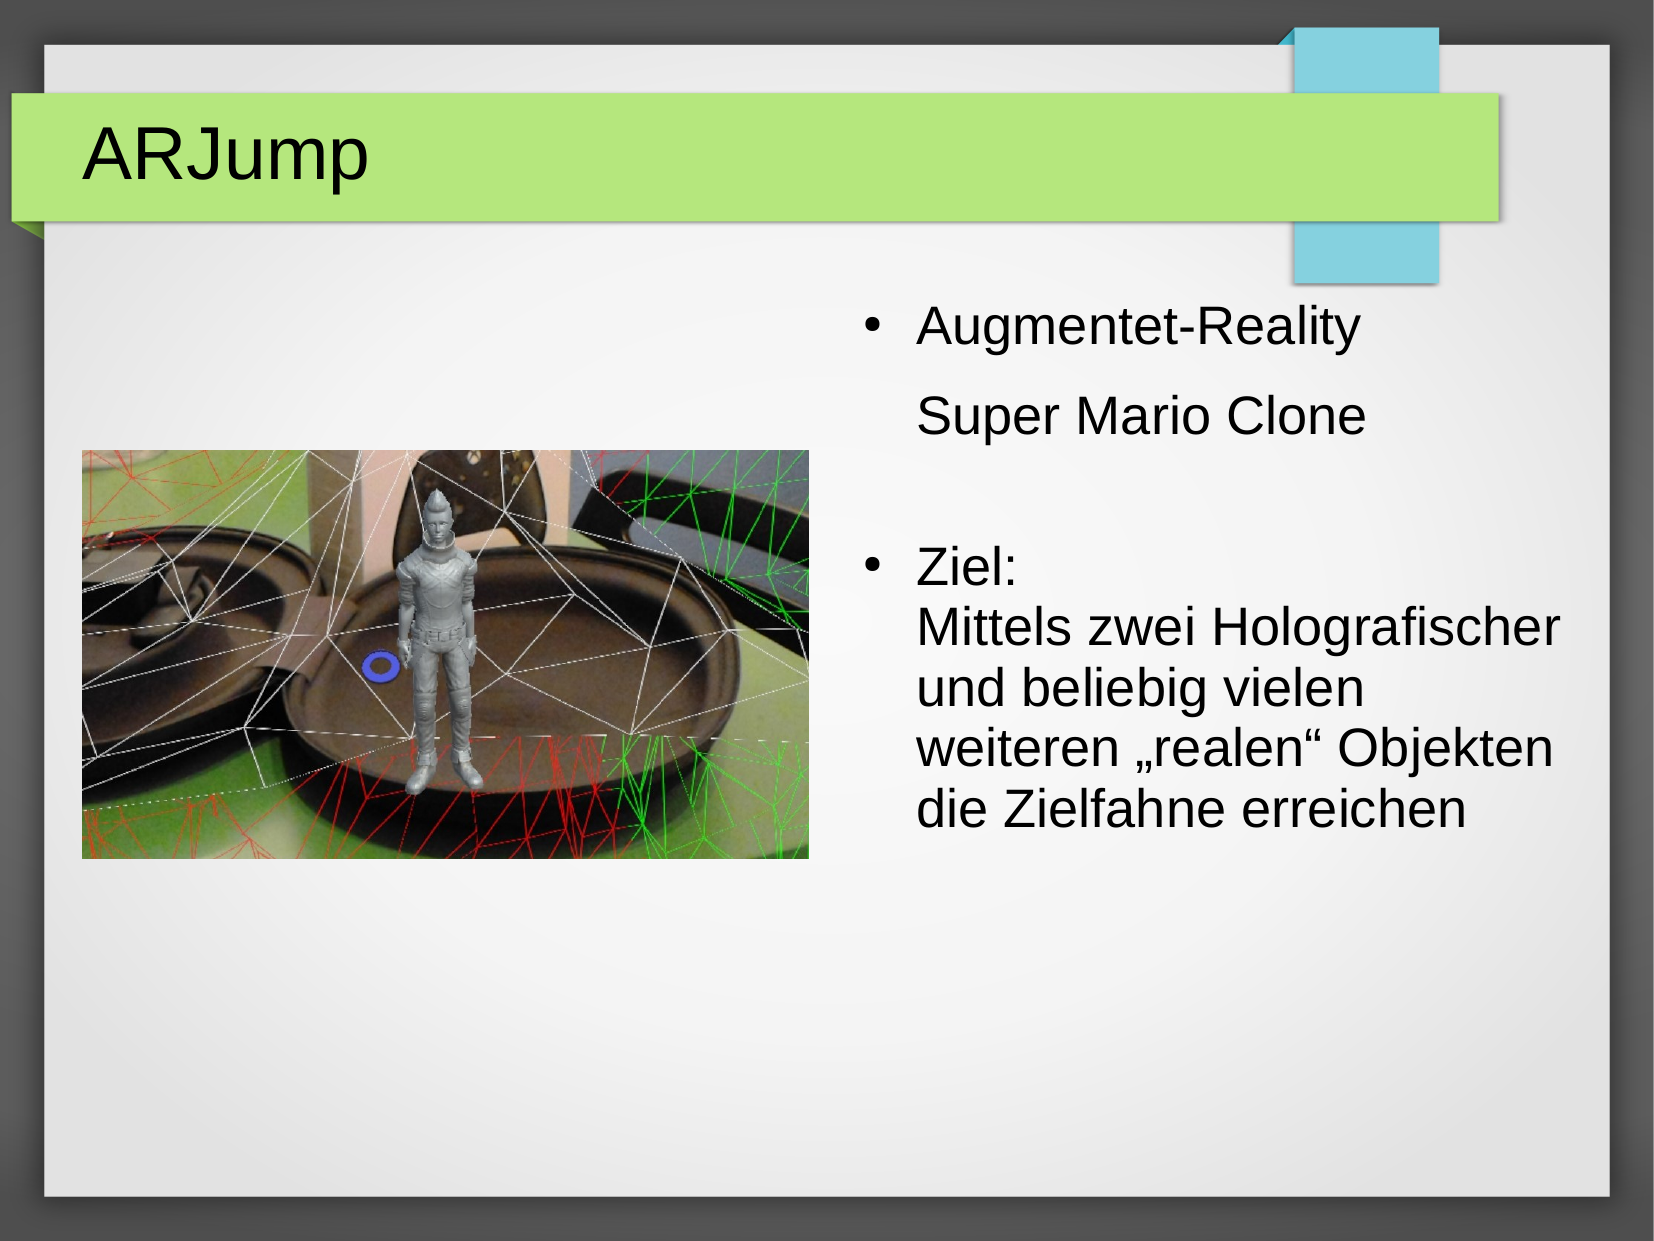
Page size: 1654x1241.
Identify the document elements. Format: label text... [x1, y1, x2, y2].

title ARJump [82, 94, 1264, 213]
list Augmentet-Reality Super Mario Clone Ziel: Mittels zwei Holografischer und beliebig vielen weiteren „realen“ Objekten die Zielfahne erreichen [845, 295, 1572, 1015]
picture [0, 0, 1654, 1241]
